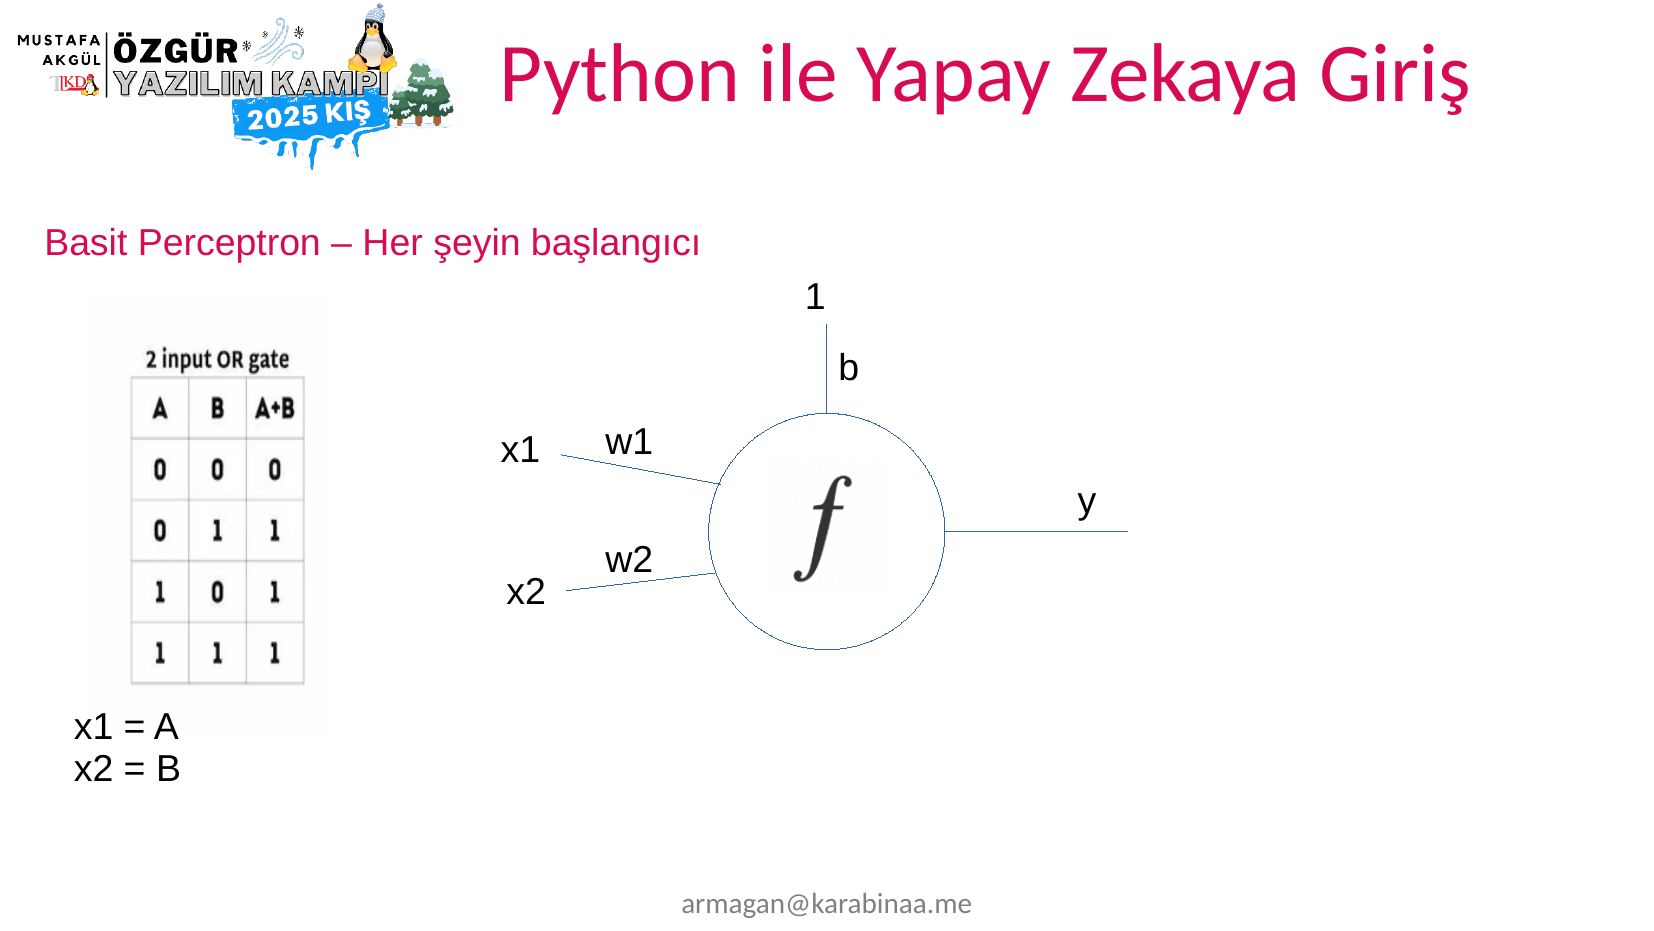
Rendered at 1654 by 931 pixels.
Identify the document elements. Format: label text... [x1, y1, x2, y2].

text_box w2 [590, 531, 669, 589]
text_box 1 [790, 267, 854, 325]
text_box armagan@karabinaa.me [0, 877, 1654, 928]
text_box [708, 413, 945, 650]
text_box x1 = A x2 = B [59, 698, 237, 798]
text_box b [823, 338, 875, 396]
text_box Python ile Yapay Zekaya Giriş [484, 10, 1654, 126]
picture [0, 0, 463, 177]
text_box Basit Perceptron – Her şeyin başlangıcı [29, 213, 854, 271]
picture [767, 459, 886, 591]
text_box w1 [590, 413, 669, 471]
picture [88, 295, 331, 739]
text_box y [1062, 472, 1112, 530]
text_box x1 [485, 421, 556, 479]
text_box x2 [491, 563, 562, 621]
